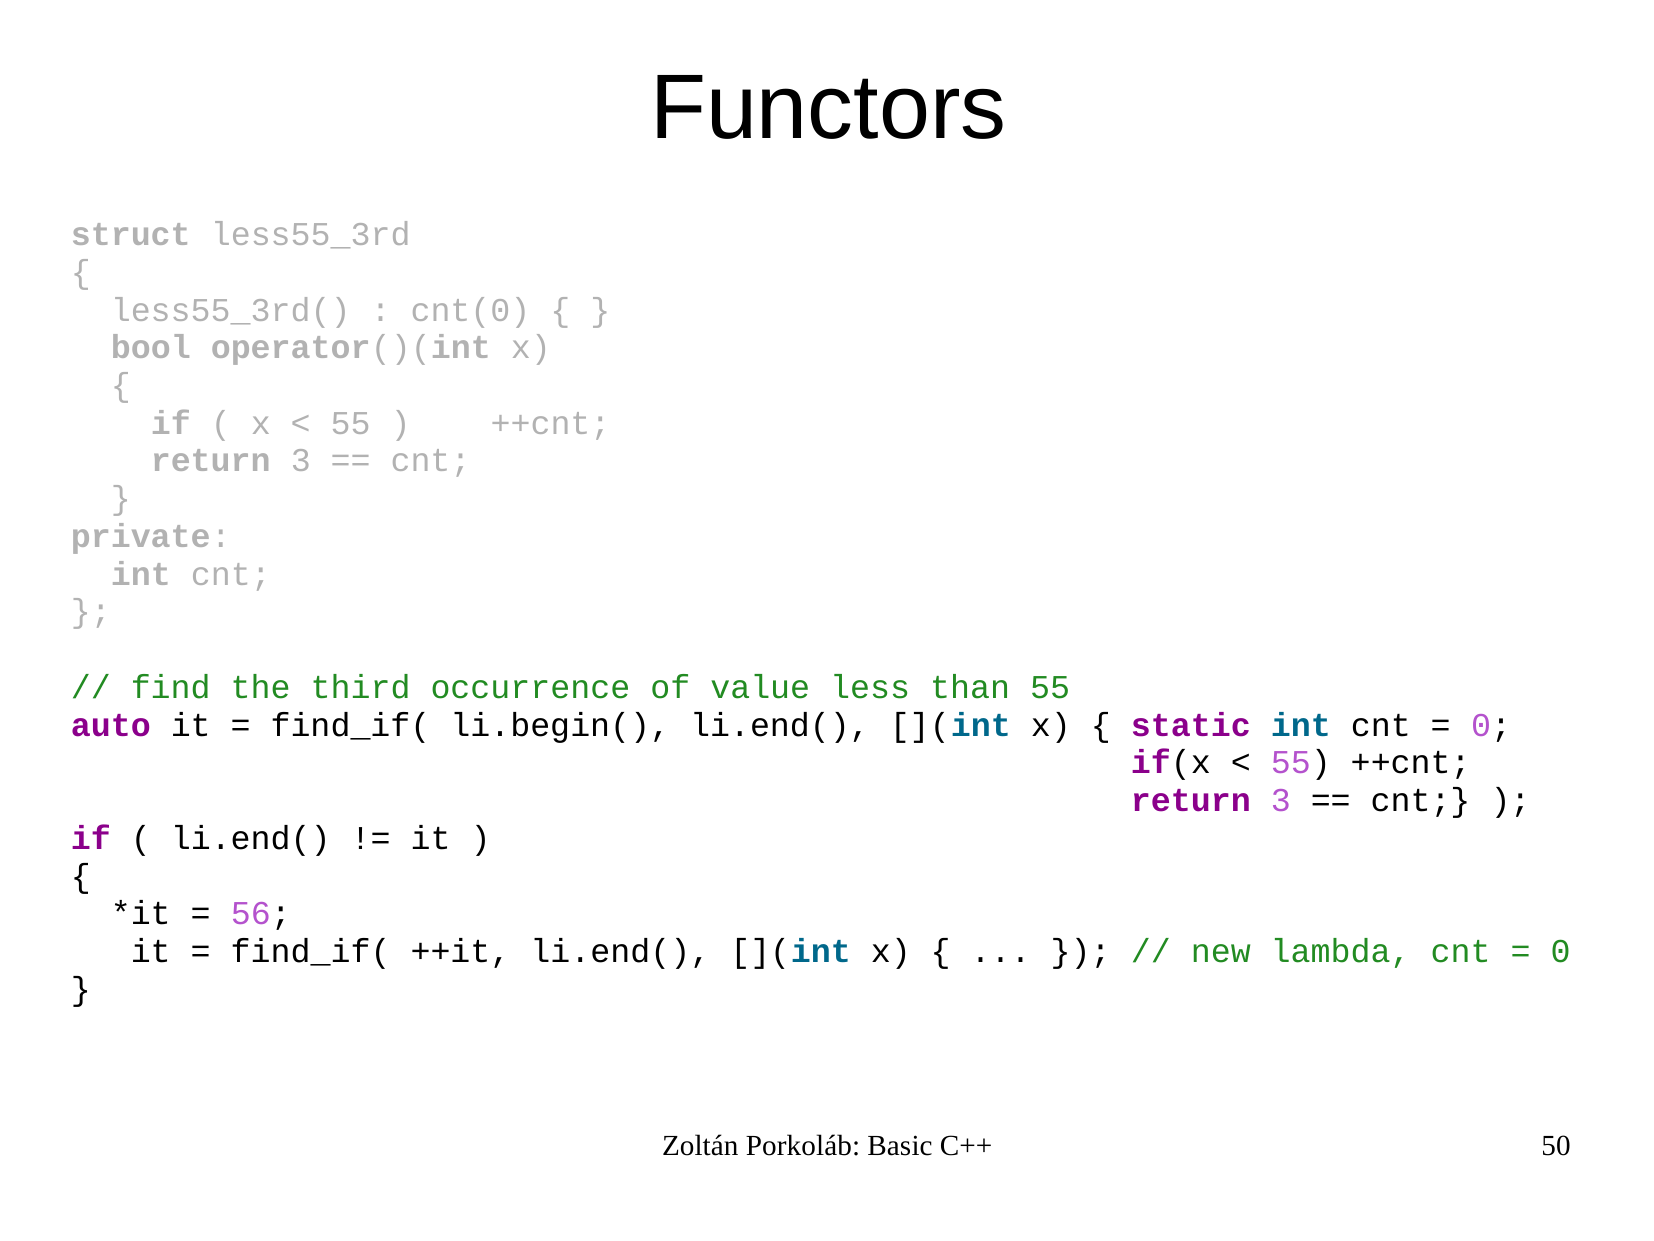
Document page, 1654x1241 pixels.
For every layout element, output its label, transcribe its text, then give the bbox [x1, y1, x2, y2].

title Functors [60, 2, 1598, 180]
list struct less55_3rd { less55_3rd() : cnt(0) { } bool operator()(int x) { if ( x < 55 ) ++cnt; return 3 == cnt; } private: int cnt; }; // find the third occurrence of value less than 55 auto it = find_if( li.begin(), li.end(), [](int x) { static int cnt = 0; if(x < 55) ++cnt; return 3 == cnt;} ); if ( li.end() != it ) { *it = 56; it = find_if( ++it, li.end(), [](int x) { ... }); // new lambda, cnt = 0 } [0, 180, 1606, 1171]
